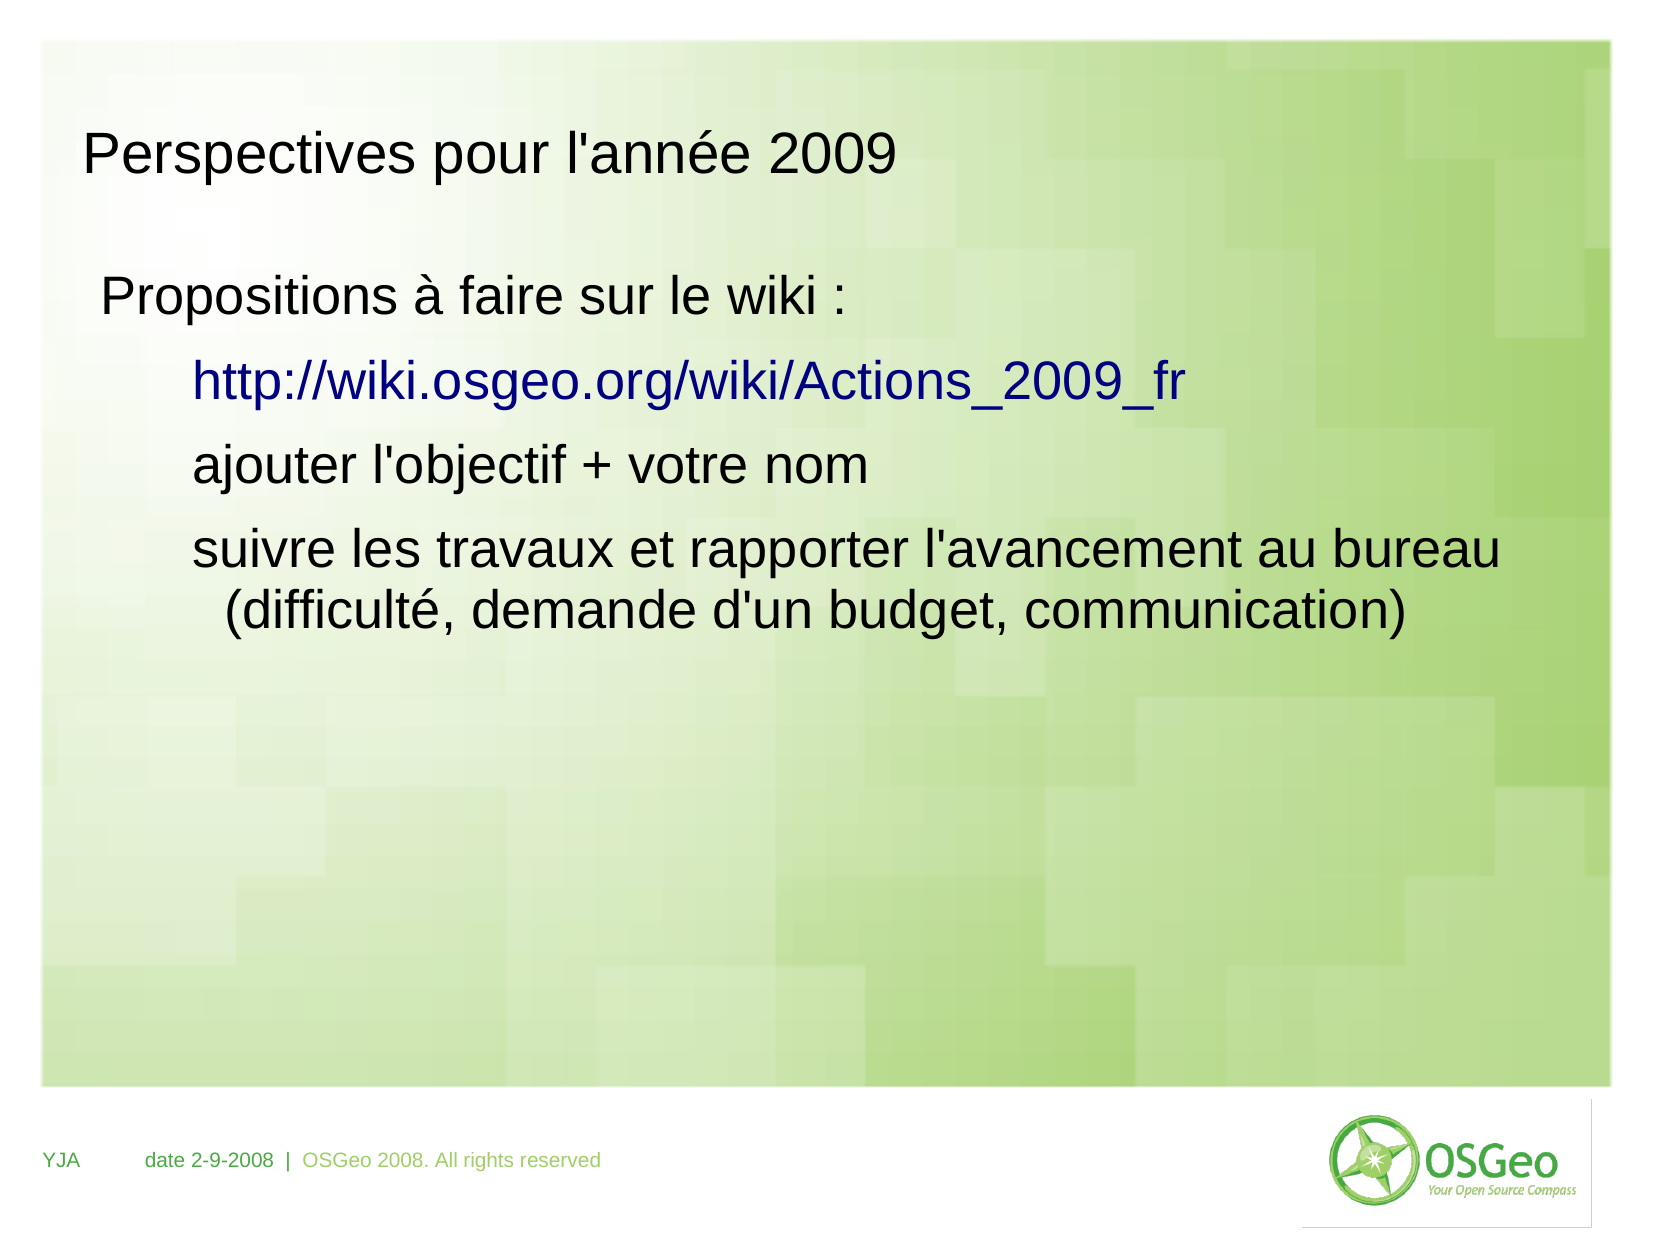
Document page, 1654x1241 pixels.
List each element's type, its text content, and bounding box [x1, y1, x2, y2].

list Propositions à faire sur le wiki : http://wiki.osgeo.org/wiki/Actions_2009_fr ajouter l'objectif + votre nom suivre les travaux et rapporter l'avancement au bureau (difficulté, demande d'un budget, communication) [82, 265, 1571, 1109]
picture [0, 1, 1654, 1239]
title Perspectives pour l'année 2009 [82, 49, 1571, 257]
